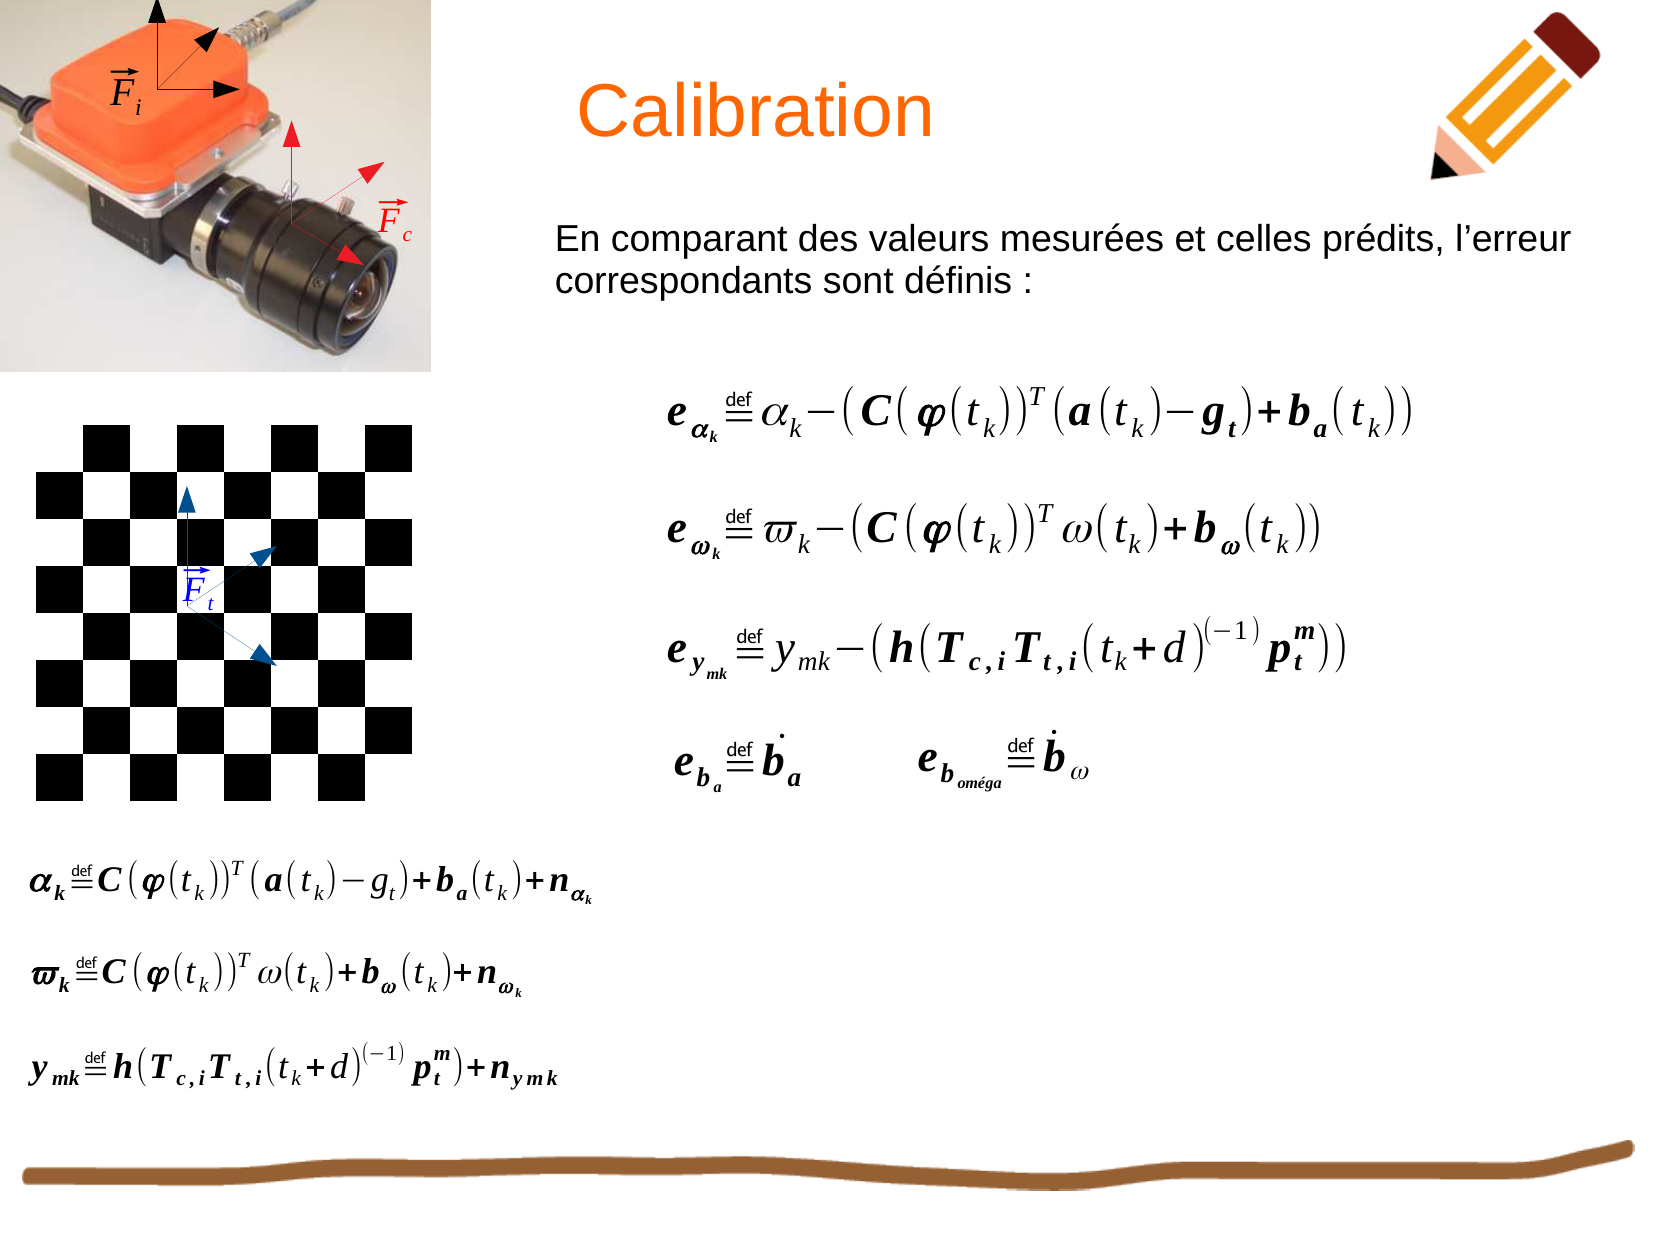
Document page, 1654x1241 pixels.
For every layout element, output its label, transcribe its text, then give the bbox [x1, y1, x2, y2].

picture [36, 425, 412, 802]
chart [662, 732, 814, 797]
chart [655, 613, 1360, 682]
chart [18, 947, 531, 1001]
chart [98, 66, 153, 121]
picture [1430, 12, 1601, 181]
chart [18, 1040, 568, 1092]
chart [655, 497, 1335, 563]
chart [18, 855, 601, 908]
picture [22, 1140, 1635, 1191]
text_box En comparant des valeurs mesurées et celles prédits, l’erreur correspondants sont définis : [540, 210, 1636, 316]
chart [906, 728, 1098, 792]
chart [171, 566, 223, 616]
title Calibration [431, 49, 1430, 172]
chart [366, 197, 421, 247]
chart [655, 380, 1425, 447]
picture [0, 0, 431, 372]
